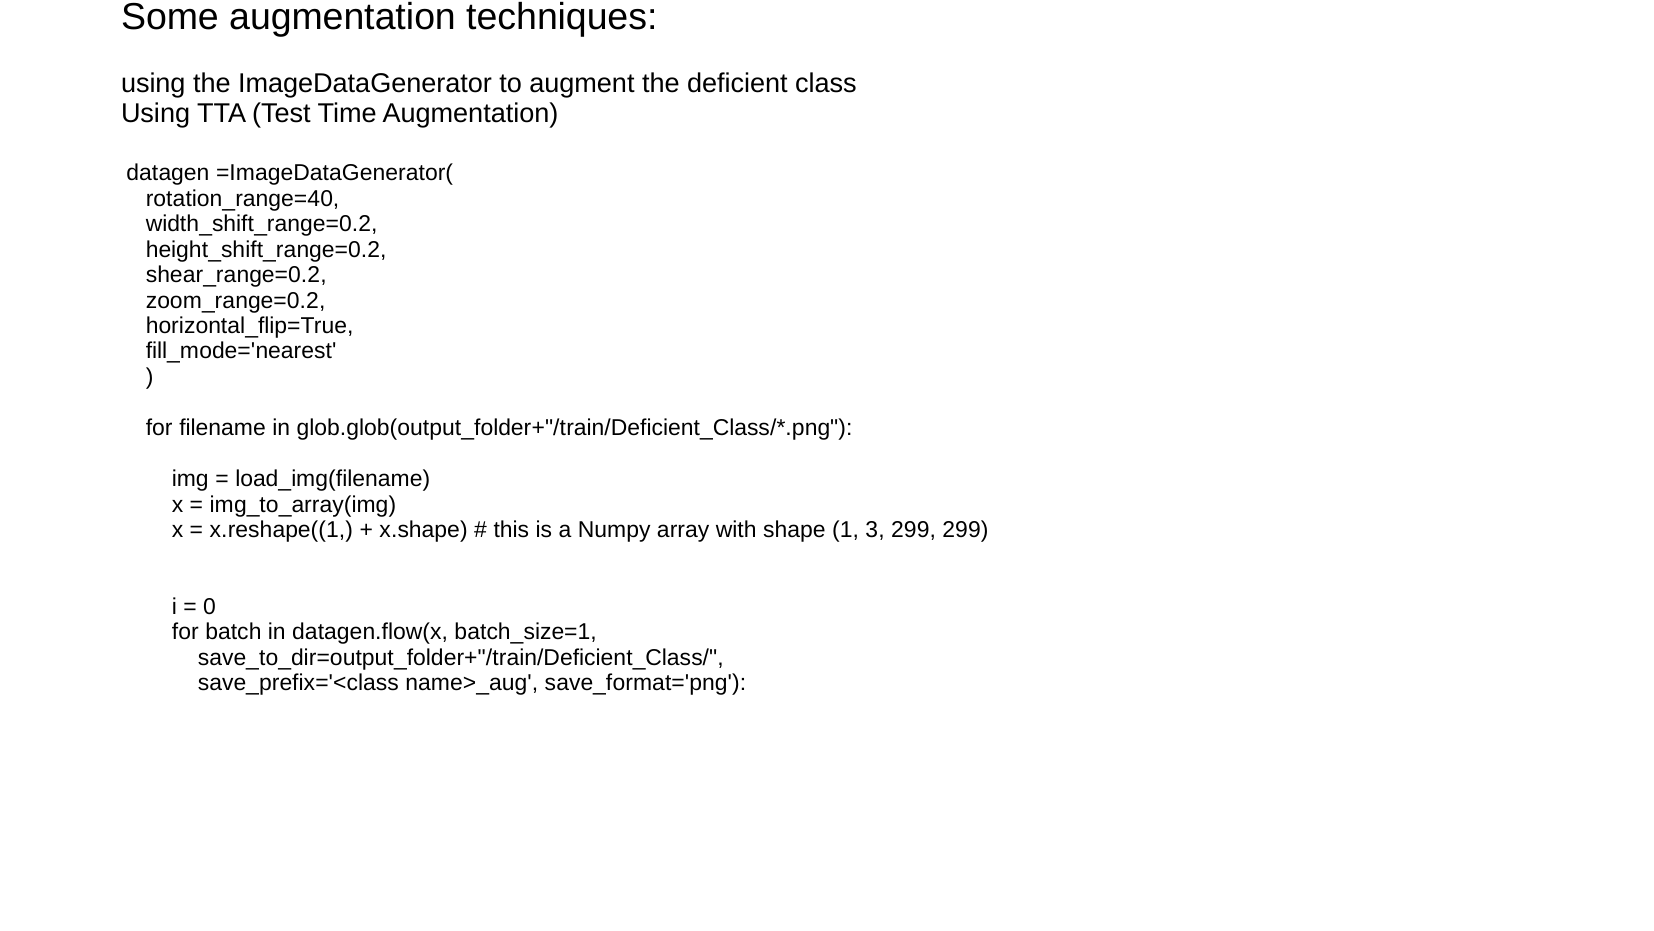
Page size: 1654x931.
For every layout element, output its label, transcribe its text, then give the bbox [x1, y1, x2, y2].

text_box Some augmentation techniques: using the ImageDataGenerator to augment the deficient class Using TTA (Test Time Augmentation) [106, 0, 1162, 136]
text_box datagen =ImageDataGenerator( rotation_range=40, width_shift_range=0.2, height_shift_range=0.2, shear_range=0.2, zoom_range=0.2, horizontal_flip=True, fill_mode='nearest' ) for filename in glob.glob(output_folder+"/train/Deficient_Class/*.png"): img = load_img(filename) x = img_to_array(img) x = x.reshape((1,) + x.shape) # this is a Numpy array with shape (1, 3, 299, 299) i = 0 for batch in datagen.flow(x, batch_size=1, save_to_dir=output_folder+"/train/Deficient_Class/", save_prefix='<class name>_aug', save_format='png'): [105, 152, 1548, 922]
